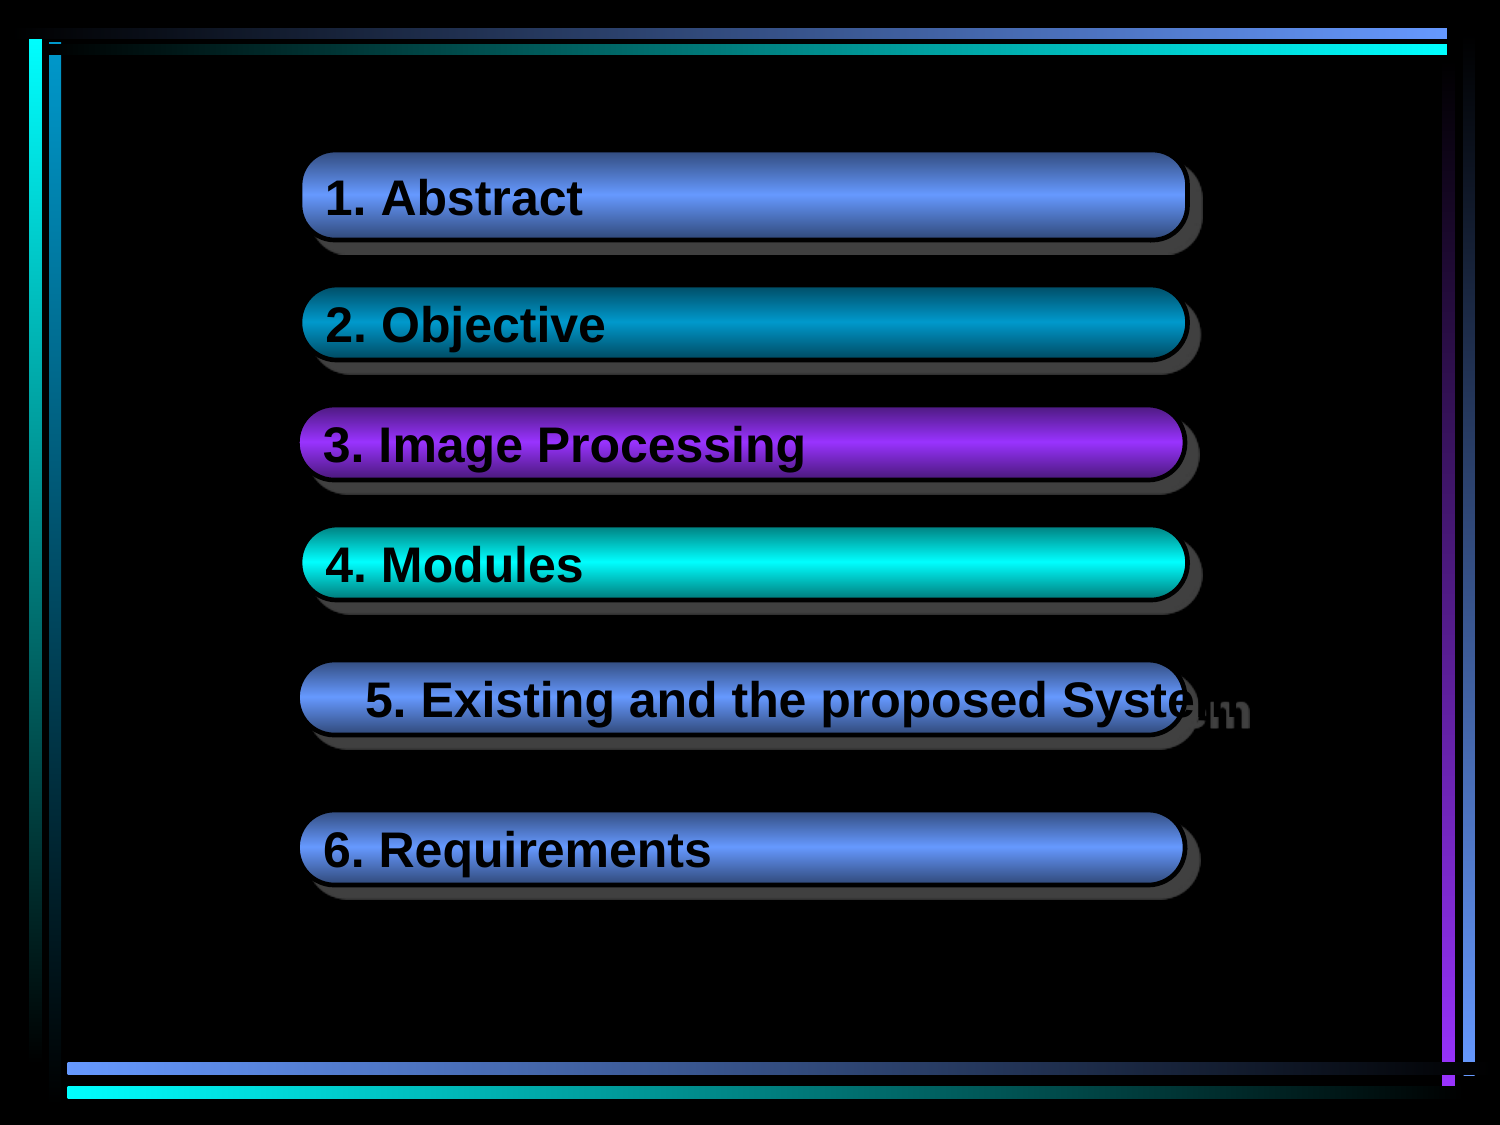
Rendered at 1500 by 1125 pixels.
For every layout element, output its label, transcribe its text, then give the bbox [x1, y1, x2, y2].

text_box 6. Requirements [297, 810, 1186, 886]
text_box 1. Abstract [300, 149, 1188, 241]
text_box 4. Modules [300, 525, 1188, 601]
text_box 2. Objective [299, 285, 1188, 361]
text_box 5. Existing and the proposed System [297, 660, 1185, 736]
text_box 3. Image Processing [297, 404, 1186, 481]
